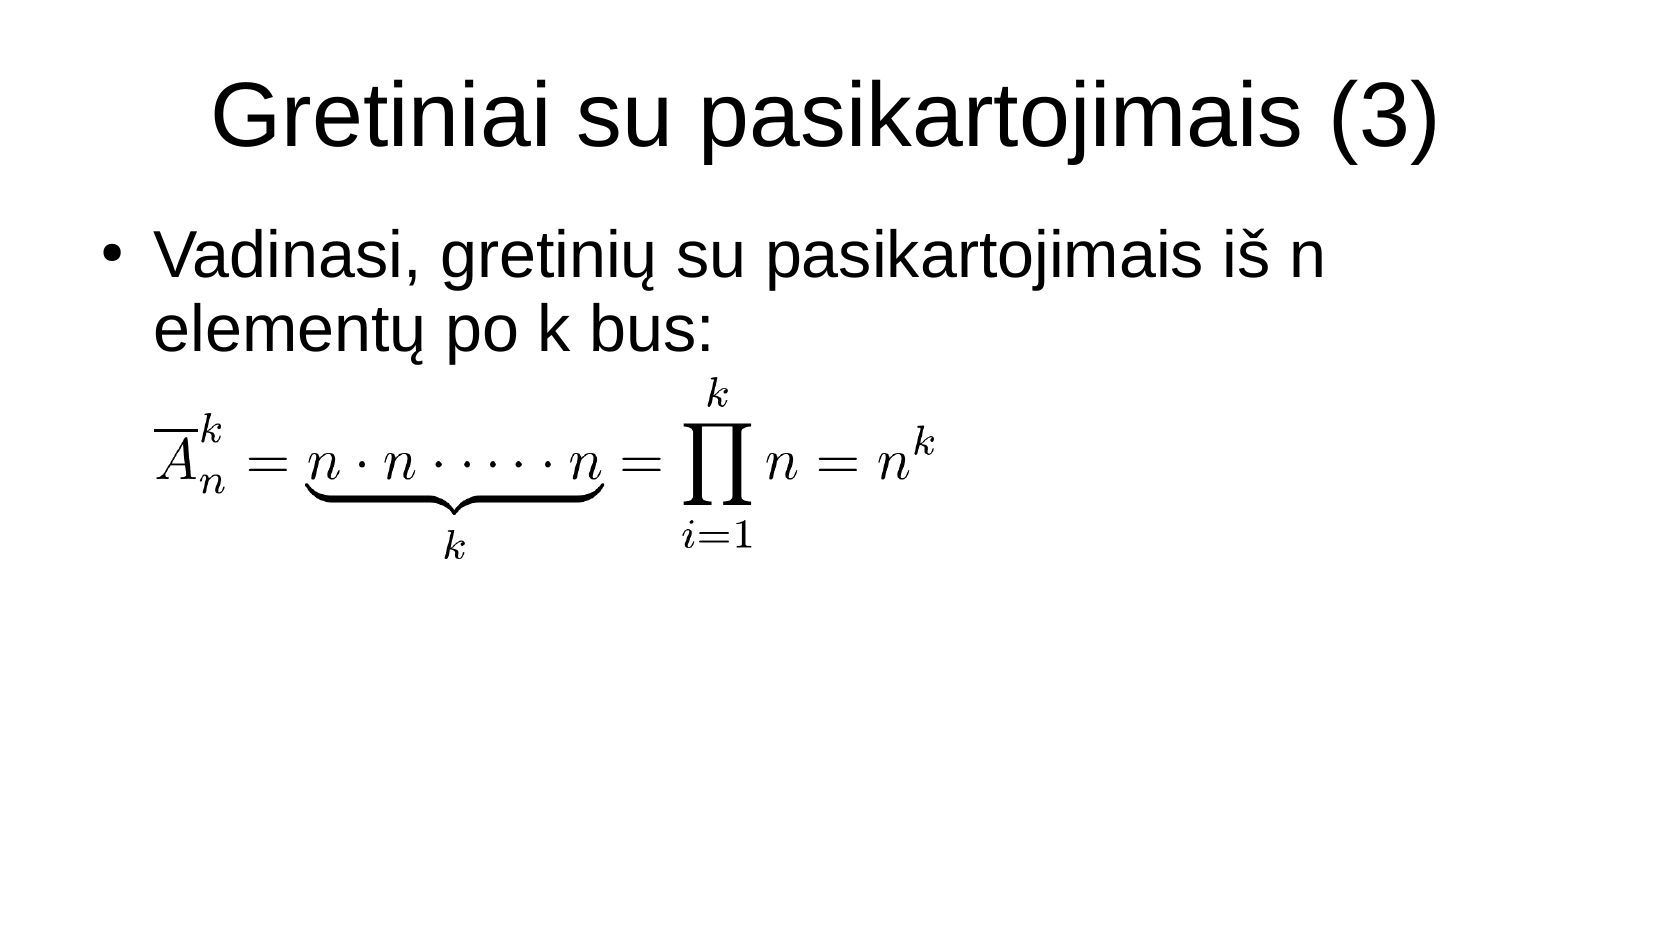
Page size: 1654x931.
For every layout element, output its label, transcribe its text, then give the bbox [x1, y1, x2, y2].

picture [154, 377, 934, 559]
title Gretiniai su pasikartojimais (3) [82, 36, 1571, 193]
list Vadinasi, gretinių su pasikartojimais iš n elementų po k bus: [82, 217, 1571, 757]
